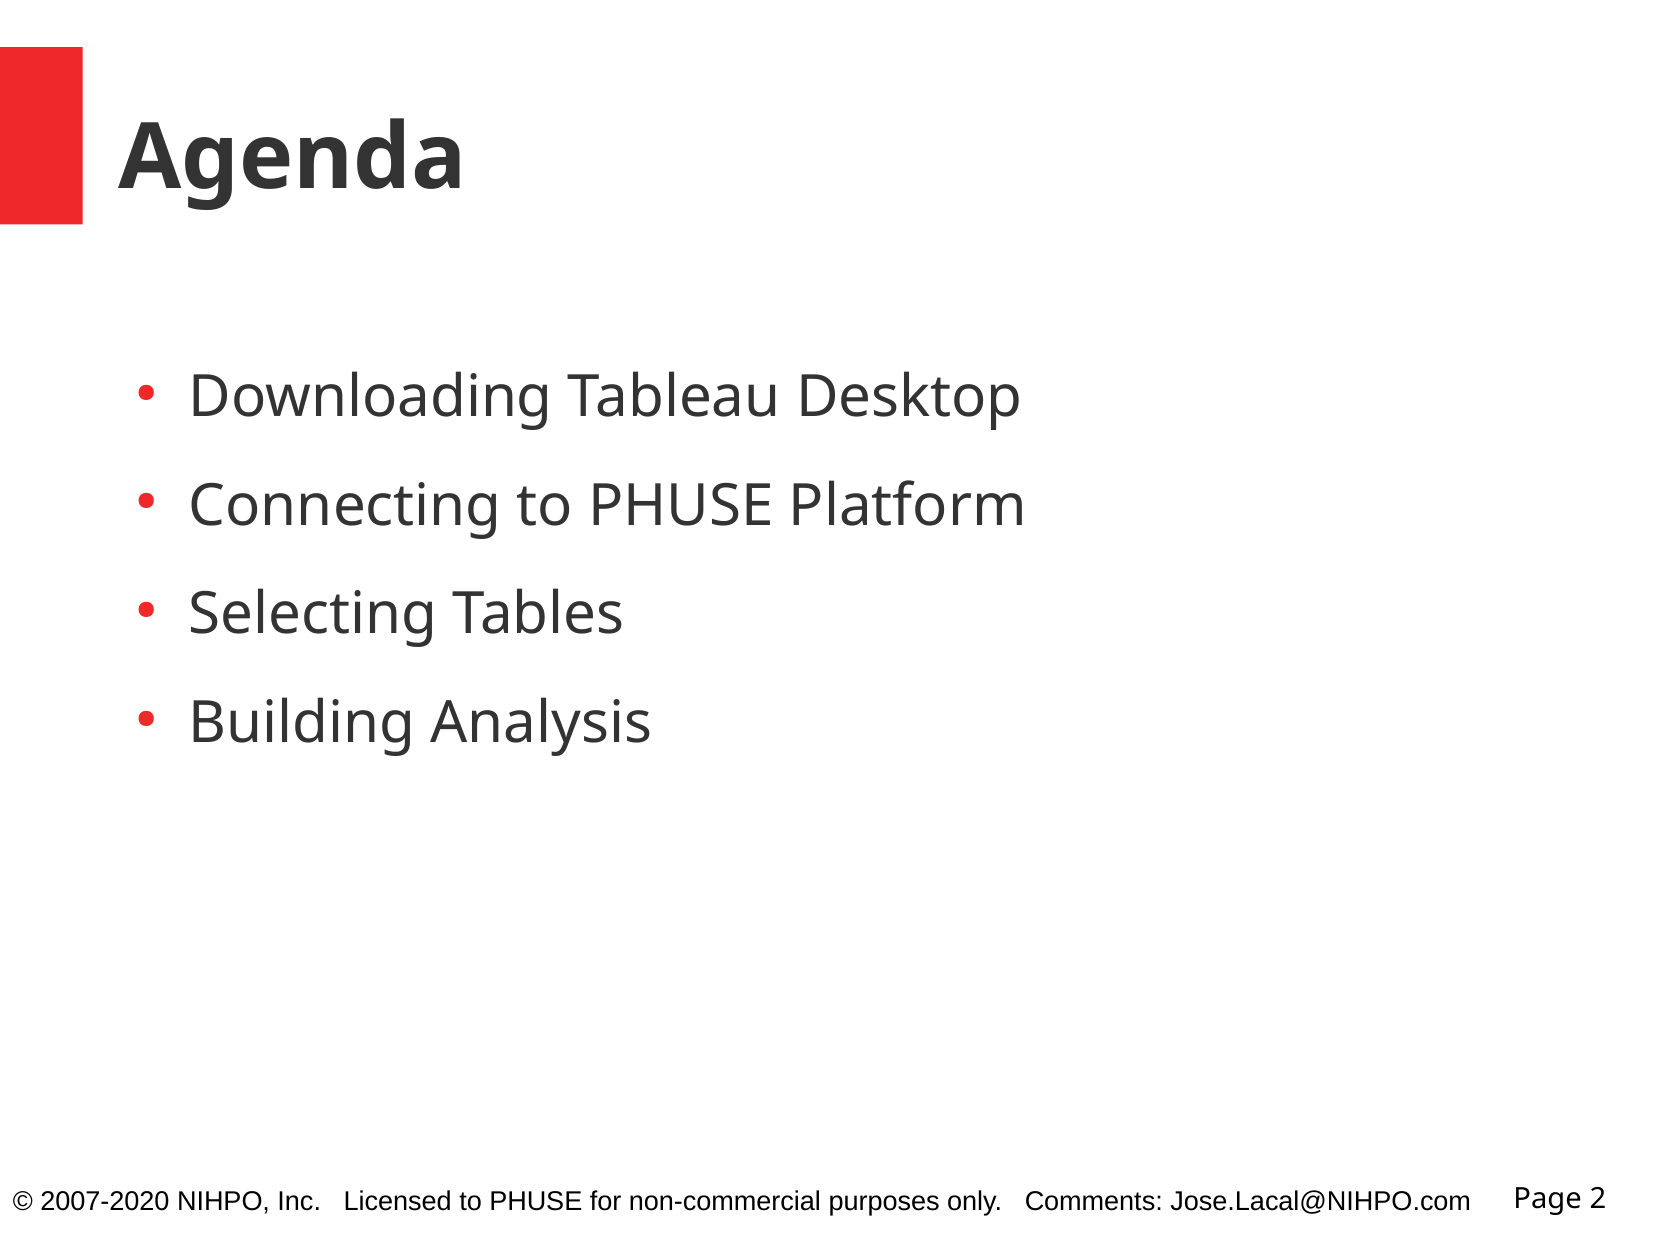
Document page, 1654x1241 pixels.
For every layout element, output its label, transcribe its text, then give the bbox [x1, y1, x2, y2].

text_box © 2007-2020 NIHPO, Inc. Licensed to PHUSE for non-commercial purposes only. Comments: Jose.Lacal@NIHPO.com [0, 1178, 1522, 1231]
title Agenda [118, 49, 1571, 257]
list Downloading Tableau Desktop Connecting to PHUSE Platform Selecting Tables Building Analysis [118, 354, 1536, 1074]
